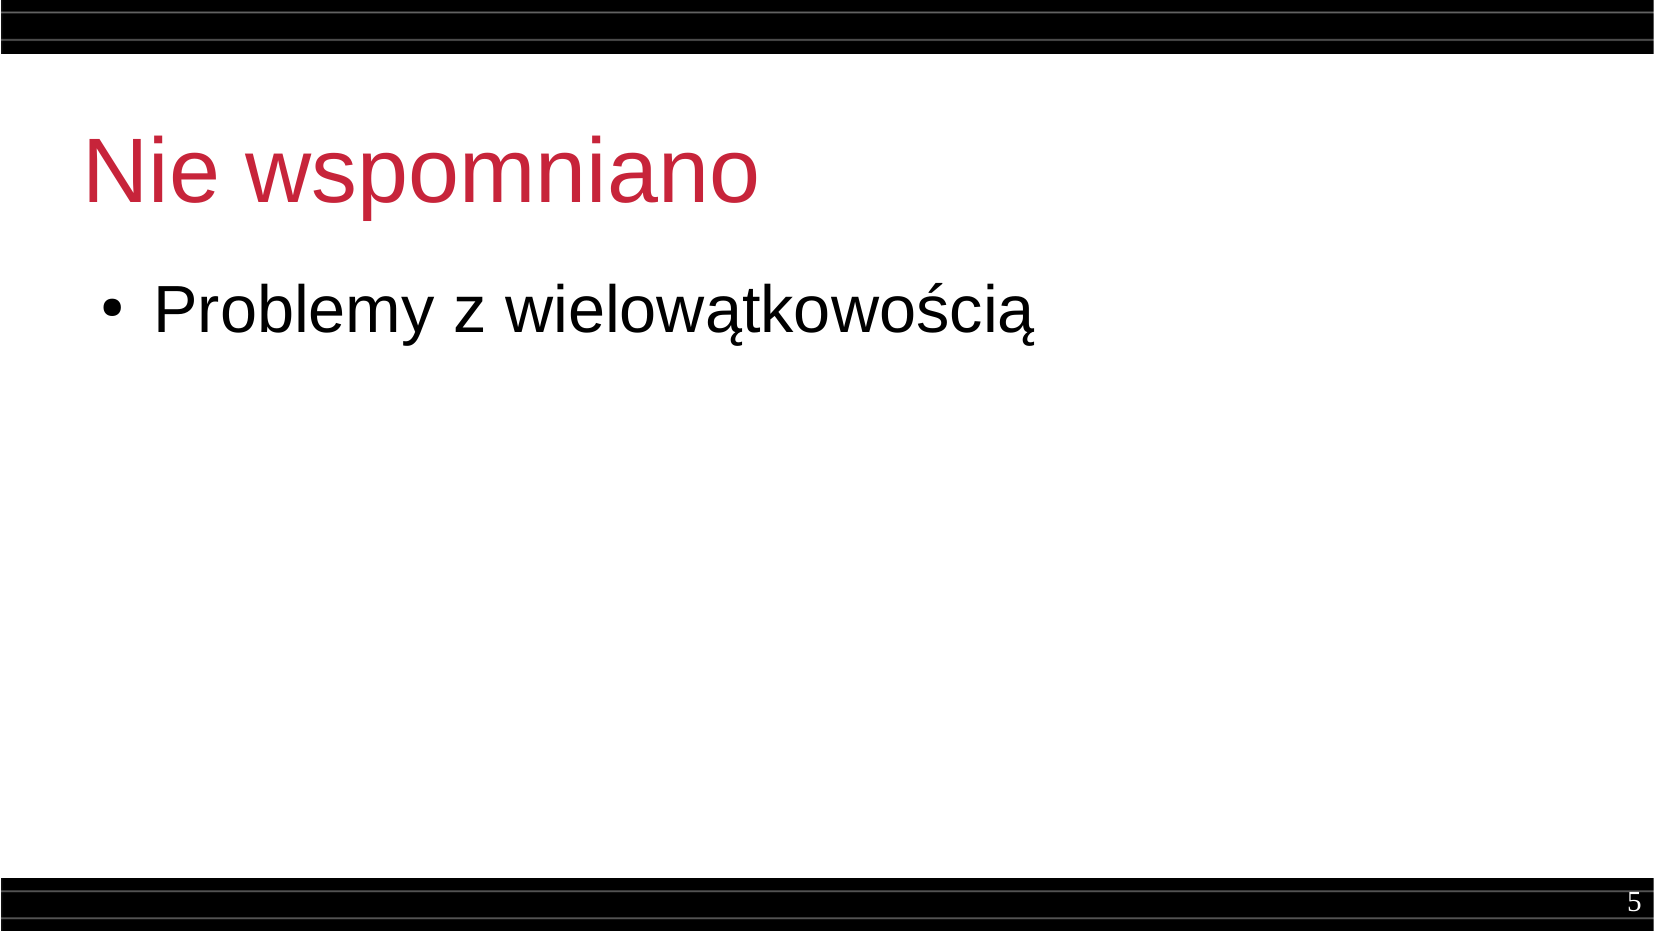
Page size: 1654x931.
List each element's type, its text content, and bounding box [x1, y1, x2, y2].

picture [1, 0, 1654, 54]
title Nie wspomniano [82, 92, 1571, 249]
list Problemy z wielowątkowością [82, 271, 1571, 758]
picture [1, 878, 1654, 931]
